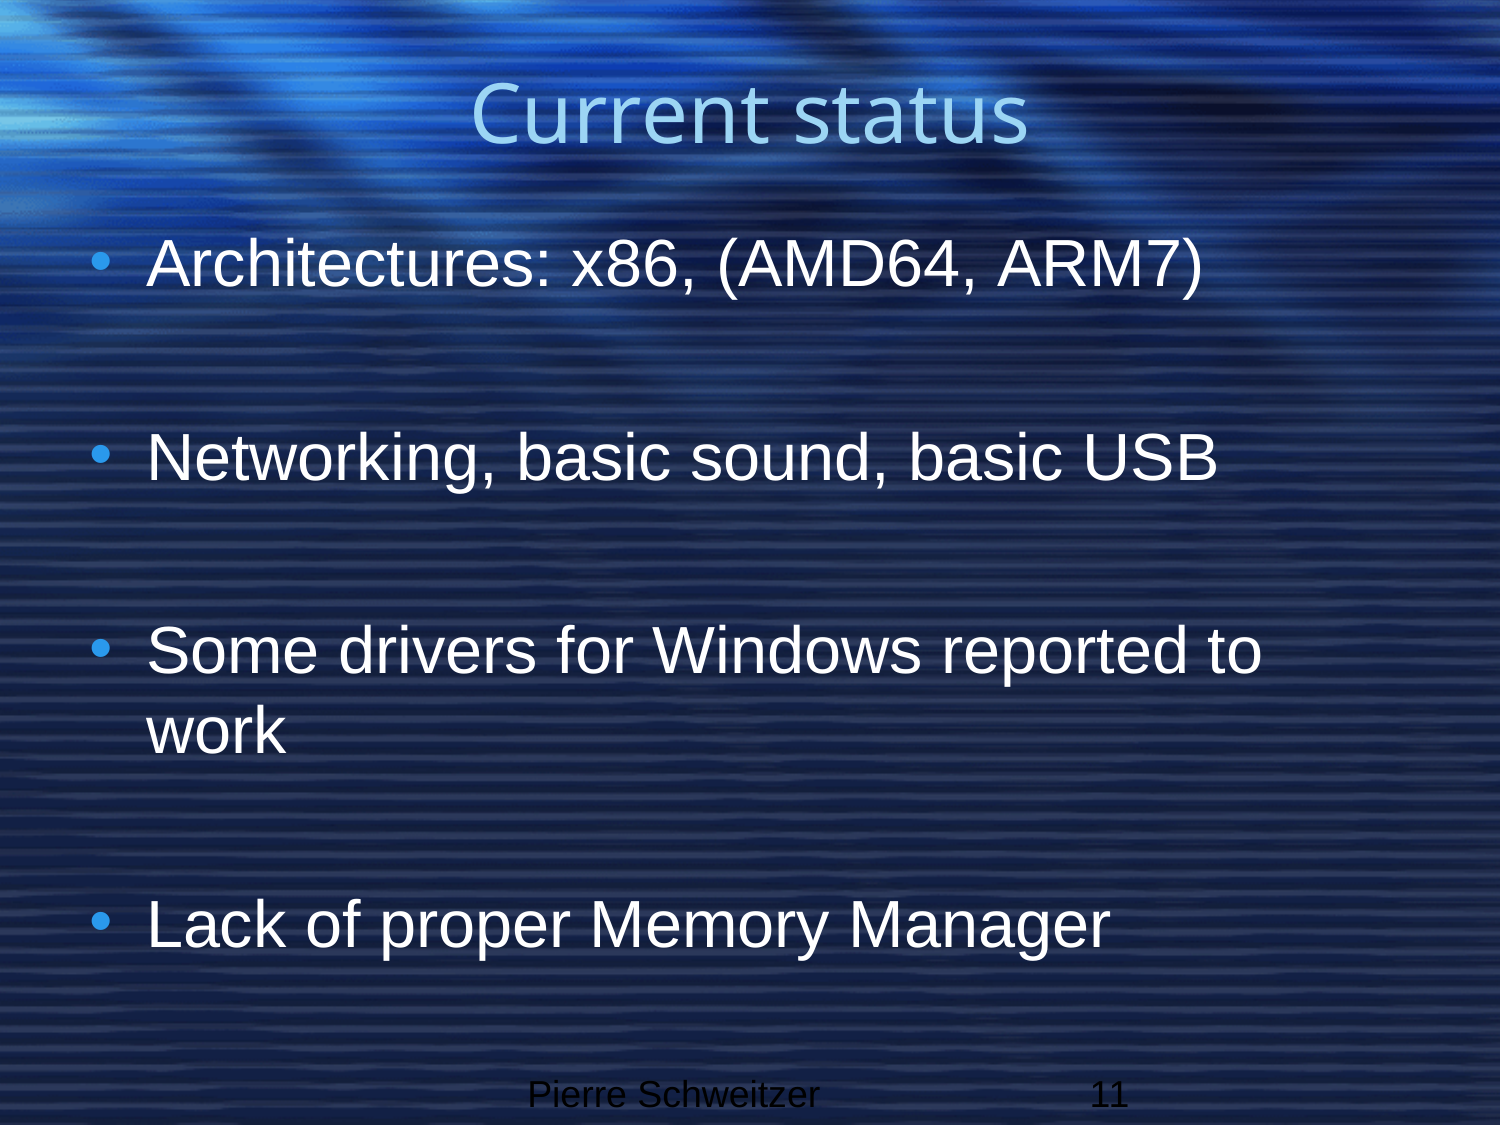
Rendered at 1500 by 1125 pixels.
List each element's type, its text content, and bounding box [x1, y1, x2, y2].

picture [0, 0, 1500, 1125]
title Current status [75, 2, 1426, 212]
list Architectures: x86, (AMD64, ARM7) Networking, basic sound, basic USB Some drivers for Windows reported to work Lack of proper Memory Manager [75, 212, 1426, 1005]
